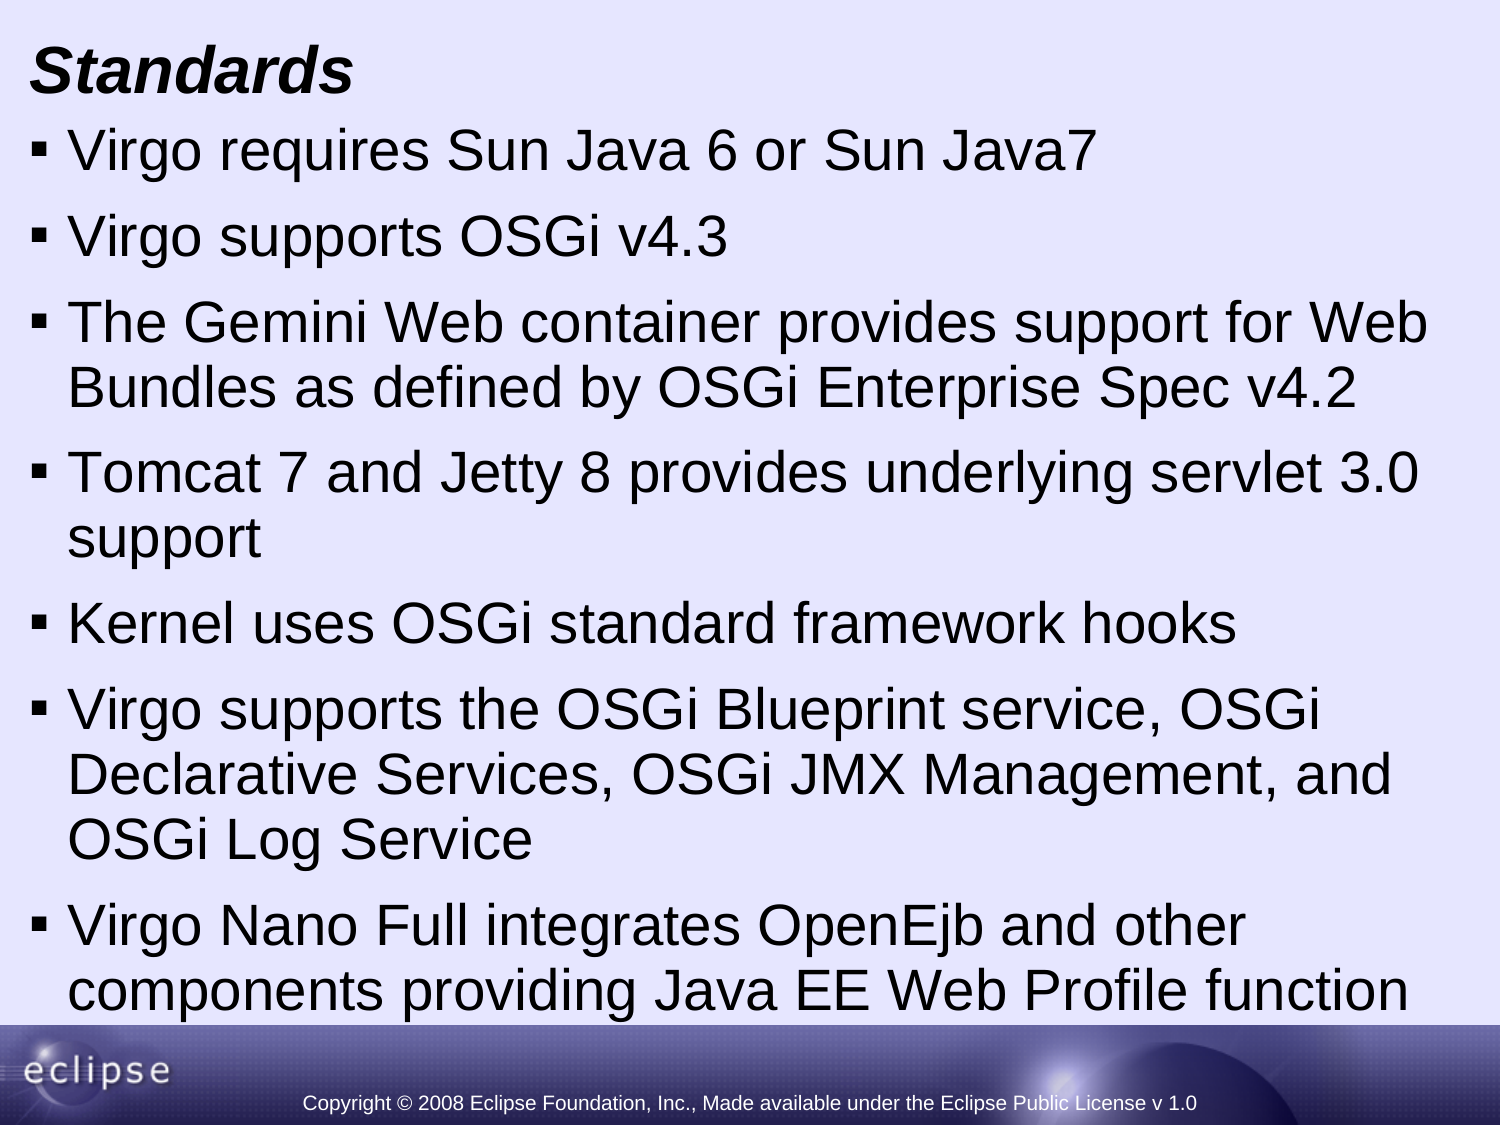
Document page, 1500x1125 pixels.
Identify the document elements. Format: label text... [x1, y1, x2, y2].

title Standards [29, 29, 1477, 117]
picture [0, 1025, 1500, 1125]
list Virgo requires Sun Java 6 or Sun Java7 Virgo supports OSGi v4.3 The Gemini Web container provides support for Web Bundles as defined by OSGi Enterprise Spec v4.2 Tomcat 7 and Jetty 8 provides underlying servlet 3.0 support Kernel uses OSGi standard framework hooks Virgo supports the OSGi Blueprint service, OSGi Declarative Services, OSGi JMX Management, and OSGi Log Service Virgo Nano Full integrates OpenEjb and other components providing Java EE Web Profile function [29, 118, 1455, 1023]
